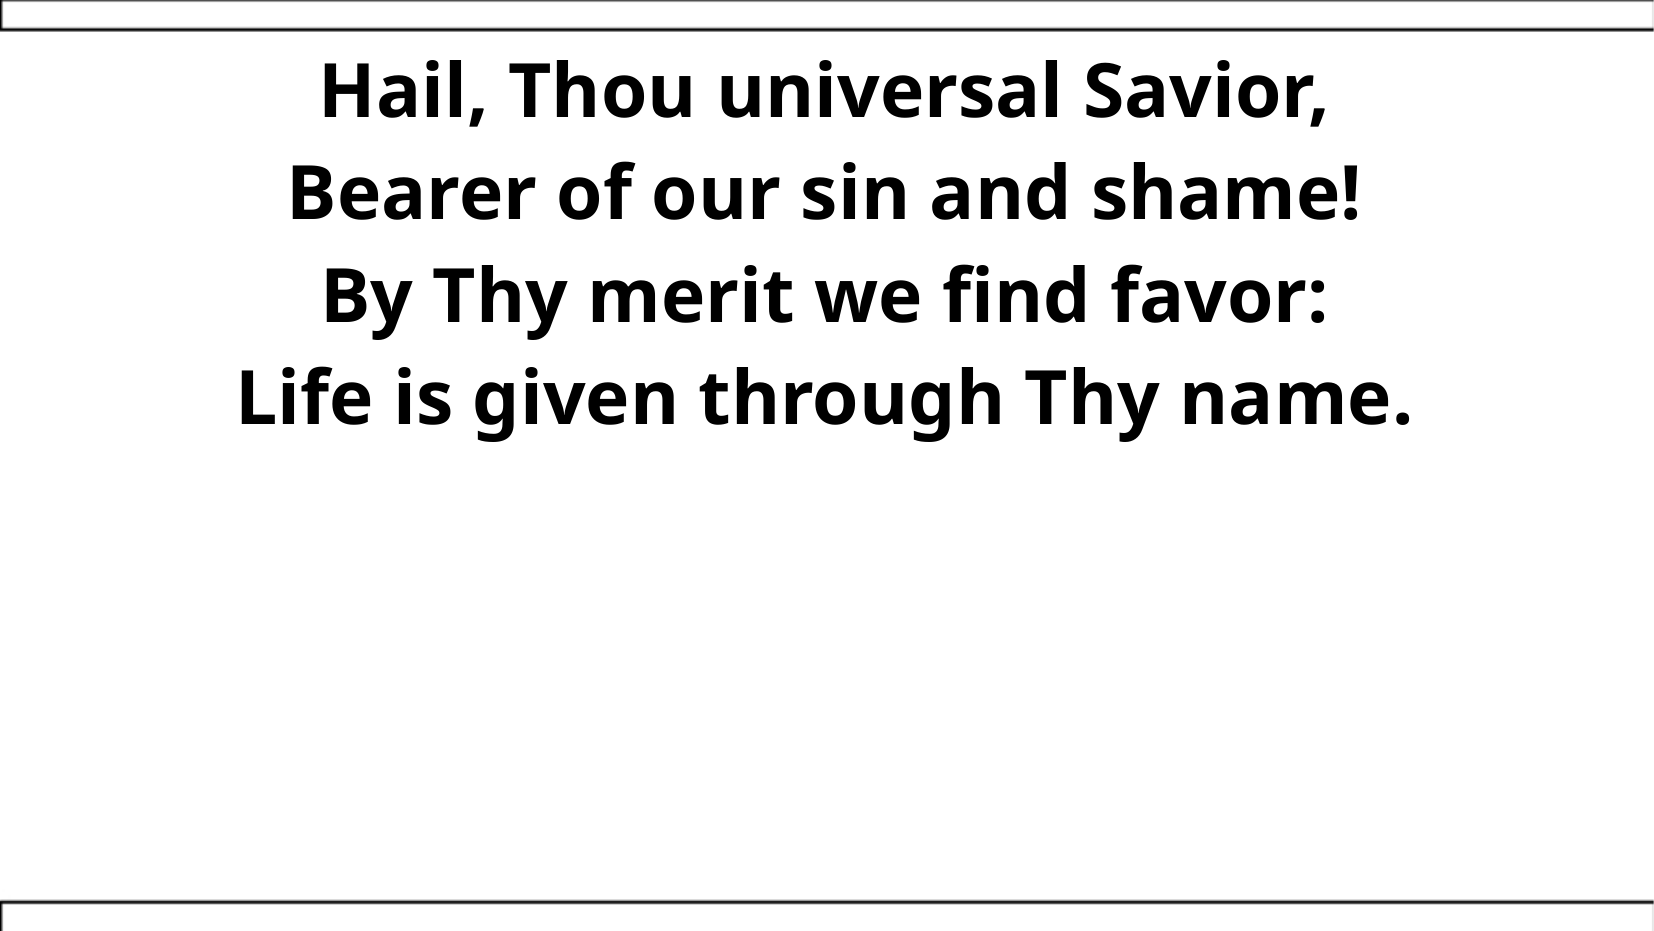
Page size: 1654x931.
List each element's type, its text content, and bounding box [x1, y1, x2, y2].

picture [0, 0, 1654, 931]
text_box Hail, Thou universal Savior, Bearer of our sin and shame! By Thy merit we find favor: Life is given through Thy name. [75, 30, 1576, 445]
